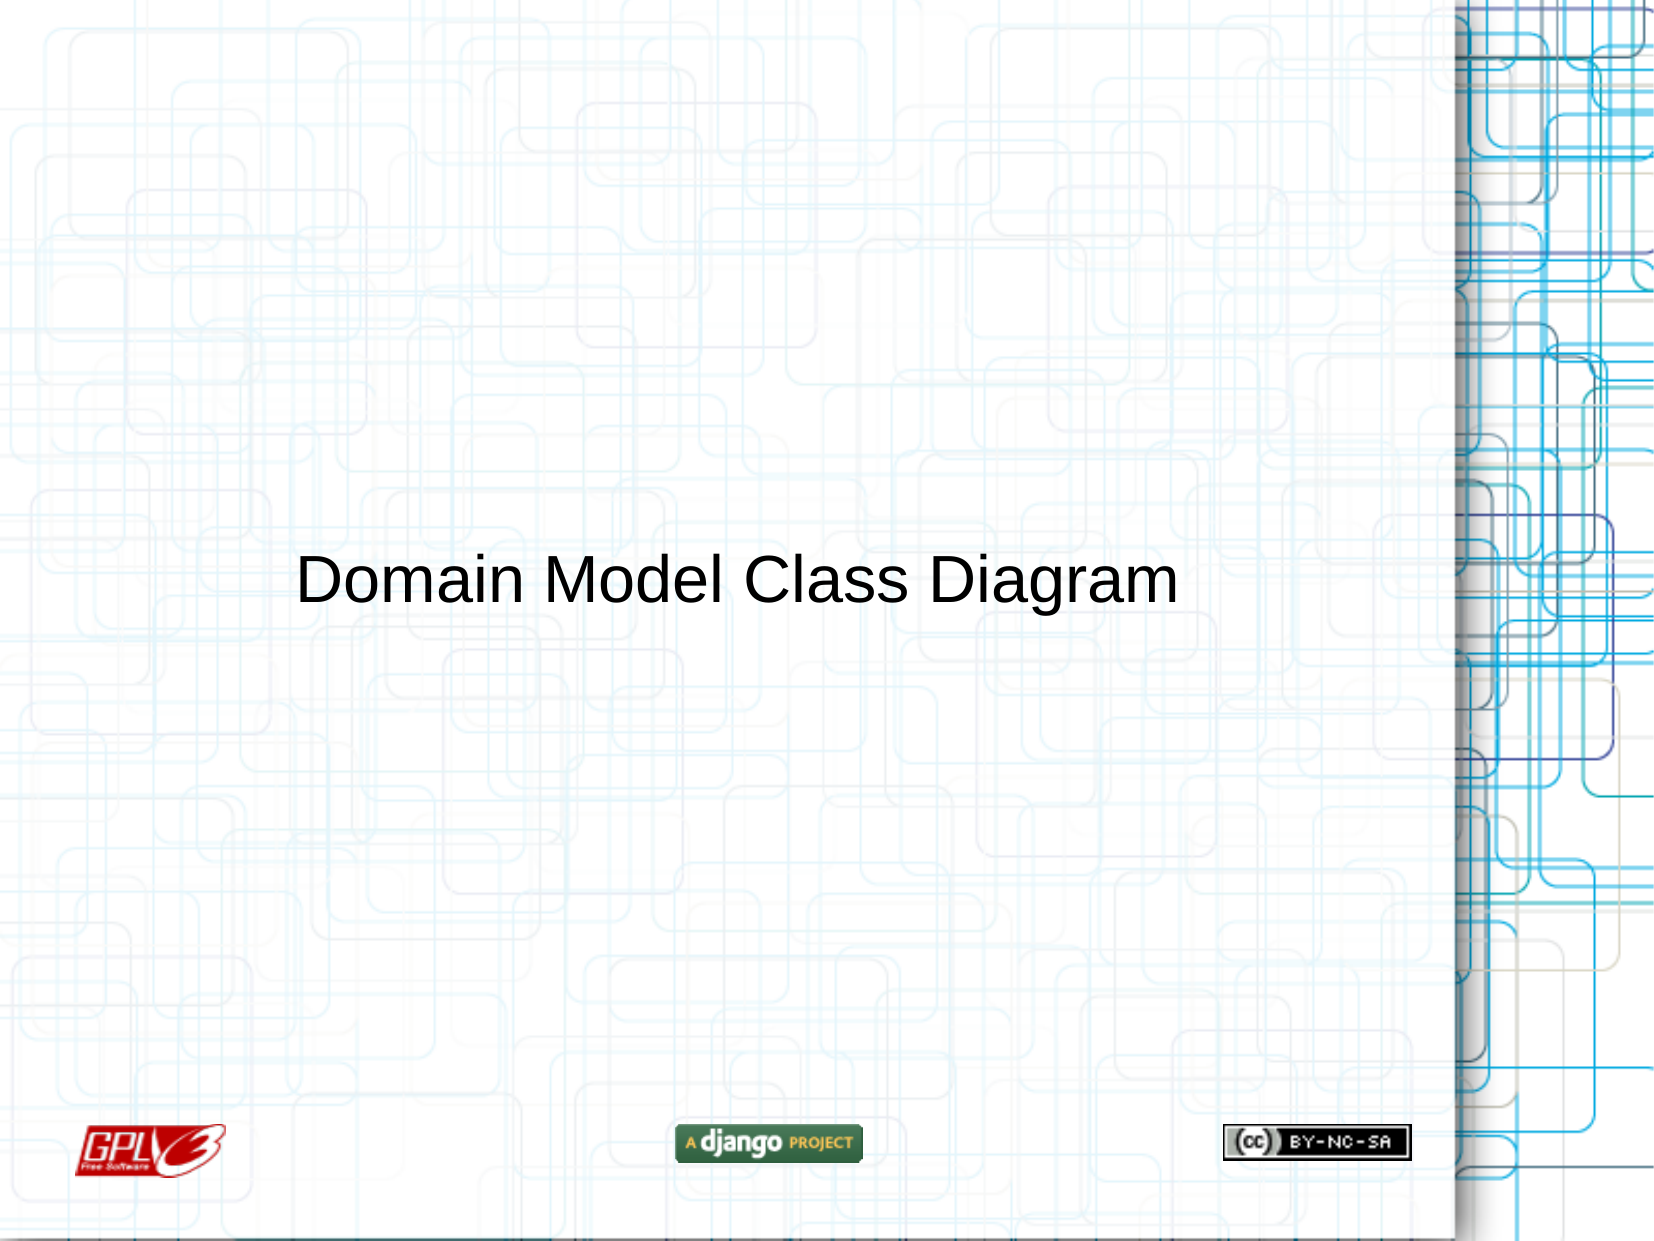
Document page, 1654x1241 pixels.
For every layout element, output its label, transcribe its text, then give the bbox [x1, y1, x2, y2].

picture [0, 0, 1654, 1241]
subtitle Domain Model Class Diagram [59, 49, 1418, 1109]
